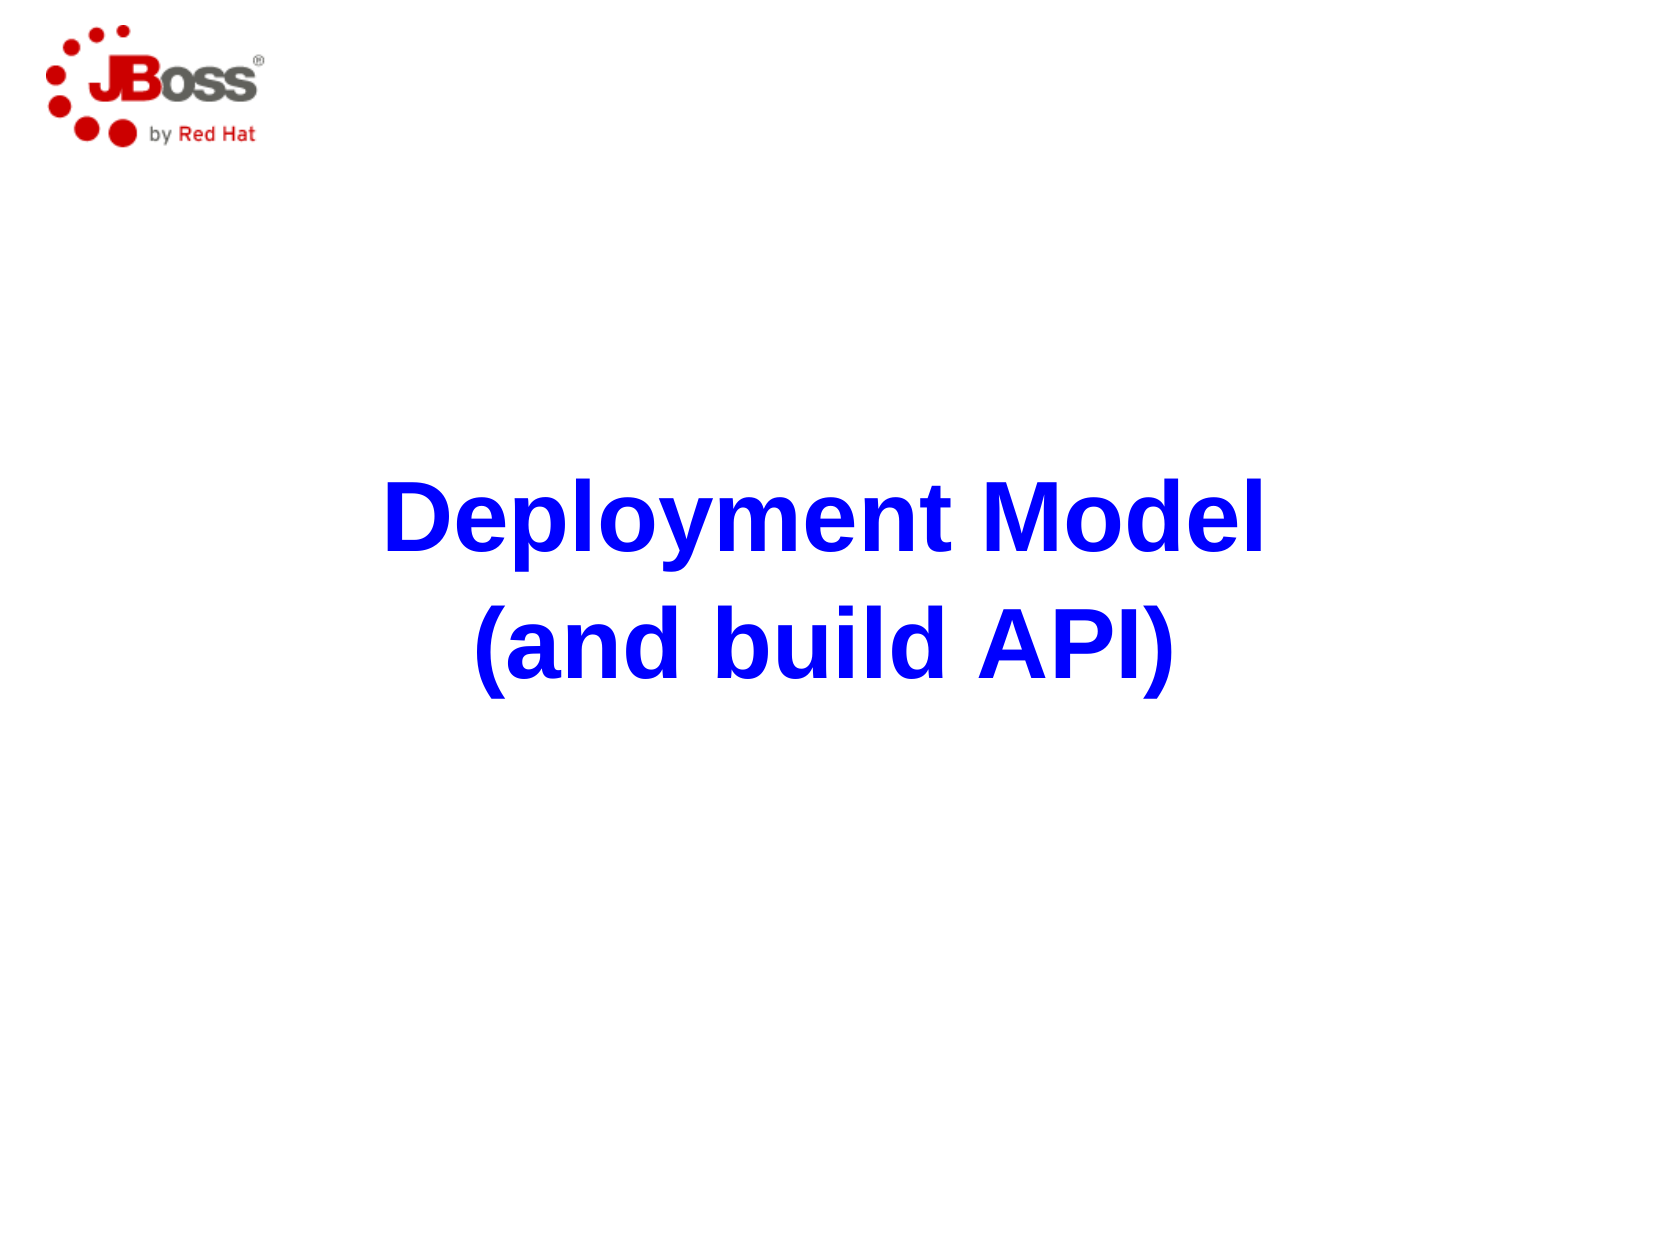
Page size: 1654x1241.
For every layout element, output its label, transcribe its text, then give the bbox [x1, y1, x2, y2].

picture [46, 25, 266, 149]
subtitle Deployment Model (and build API) [75, 37, 1576, 1125]
